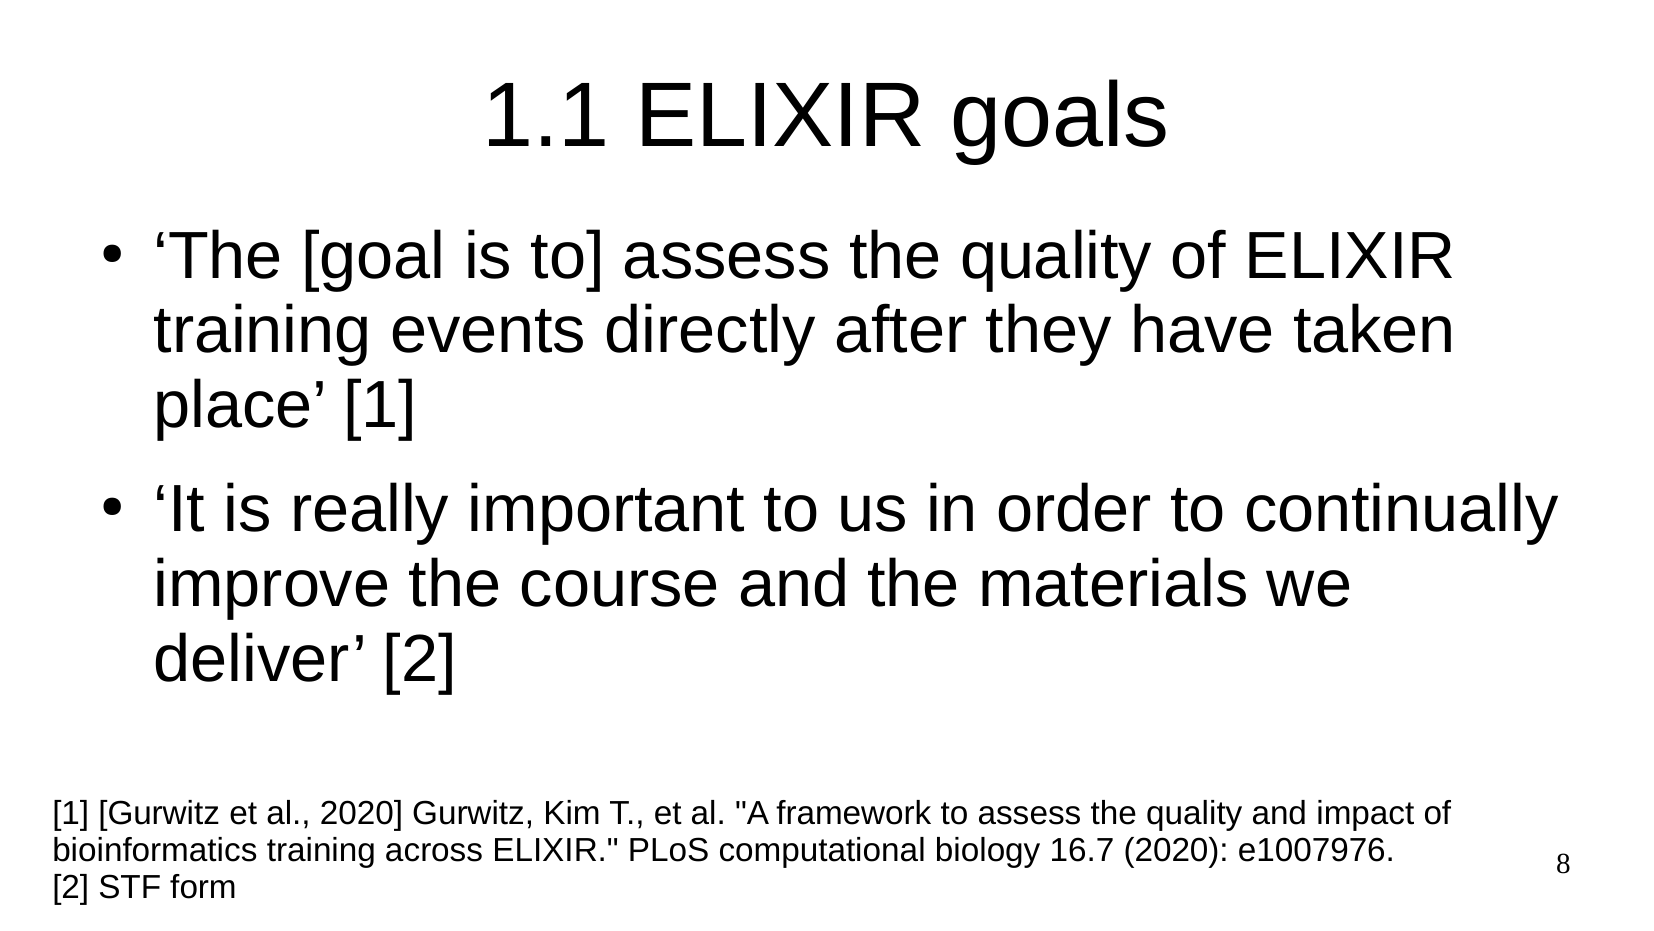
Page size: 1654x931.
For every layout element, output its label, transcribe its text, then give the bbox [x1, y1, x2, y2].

text_box [1] [Gurwitz et al., 2020] Gurwitz, Kim T., et al. "A framework to assess the quality and impact of bioinformatics training across ELIXIR." PLoS computational biology 16.7 (2020): e1007976. [2] STF form [37, 787, 1613, 919]
title 1.1 ELIXIR goals [82, 37, 1571, 193]
list ‘The [goal is to] assess the quality of ELIXIR training events directly after they have taken place’ [1] ‘It is really important to us in order to continually improve the course and the materials we deliver’ [2] [82, 217, 1571, 757]
